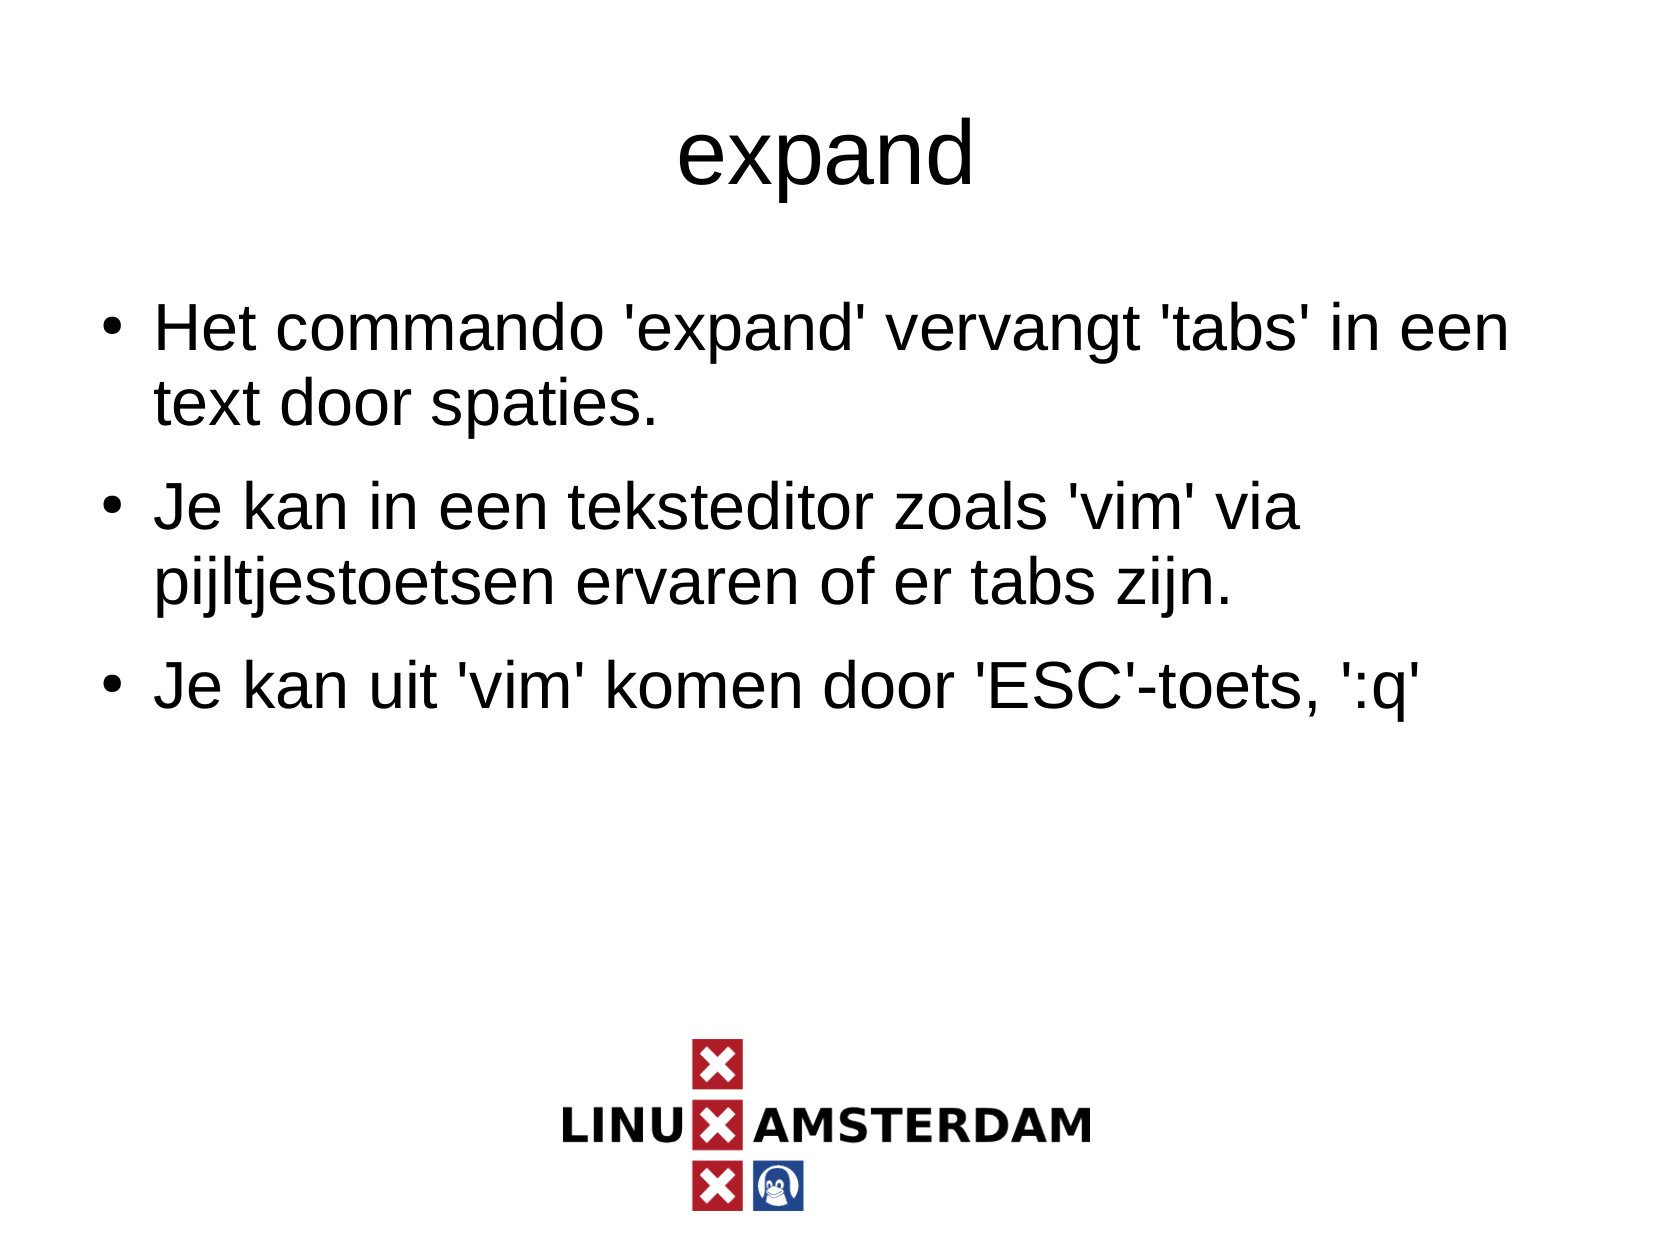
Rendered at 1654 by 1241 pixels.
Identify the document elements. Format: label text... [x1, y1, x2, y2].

list Het commando 'expand' vervangt 'tabs' in een text door spaties. Je kan in een teksteditor zoals 'vim' via pijltjestoetsen ervaren of er tabs zijn. Je kan uit 'vim' komen door 'ESC'-toets, ':q' [82, 290, 1571, 1010]
title expand [82, 49, 1571, 257]
picture [563, 1039, 1090, 1211]
